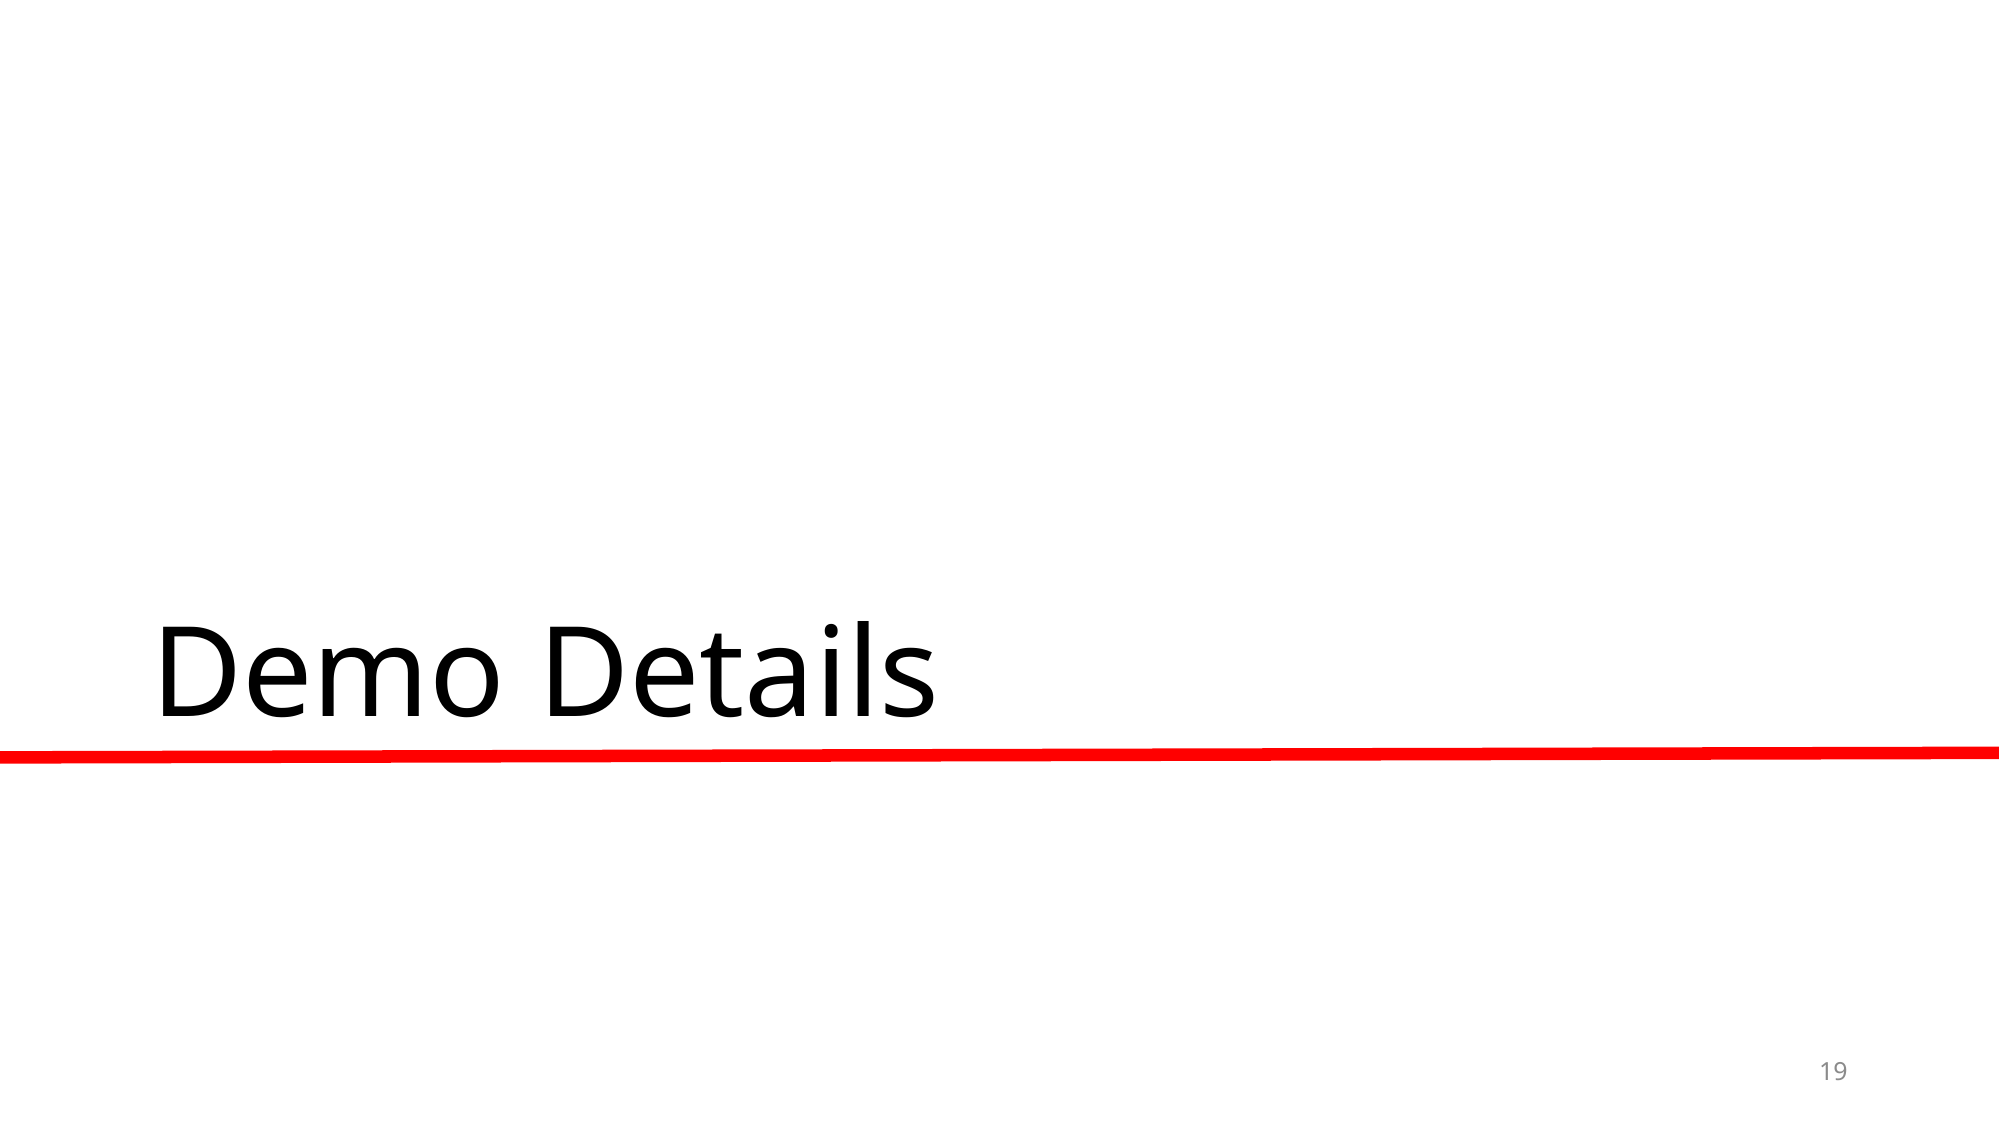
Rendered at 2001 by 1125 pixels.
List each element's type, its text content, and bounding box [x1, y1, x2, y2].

text_box <number> [1412, 1042, 1863, 1103]
text_box Demo Details [136, 280, 1862, 749]
